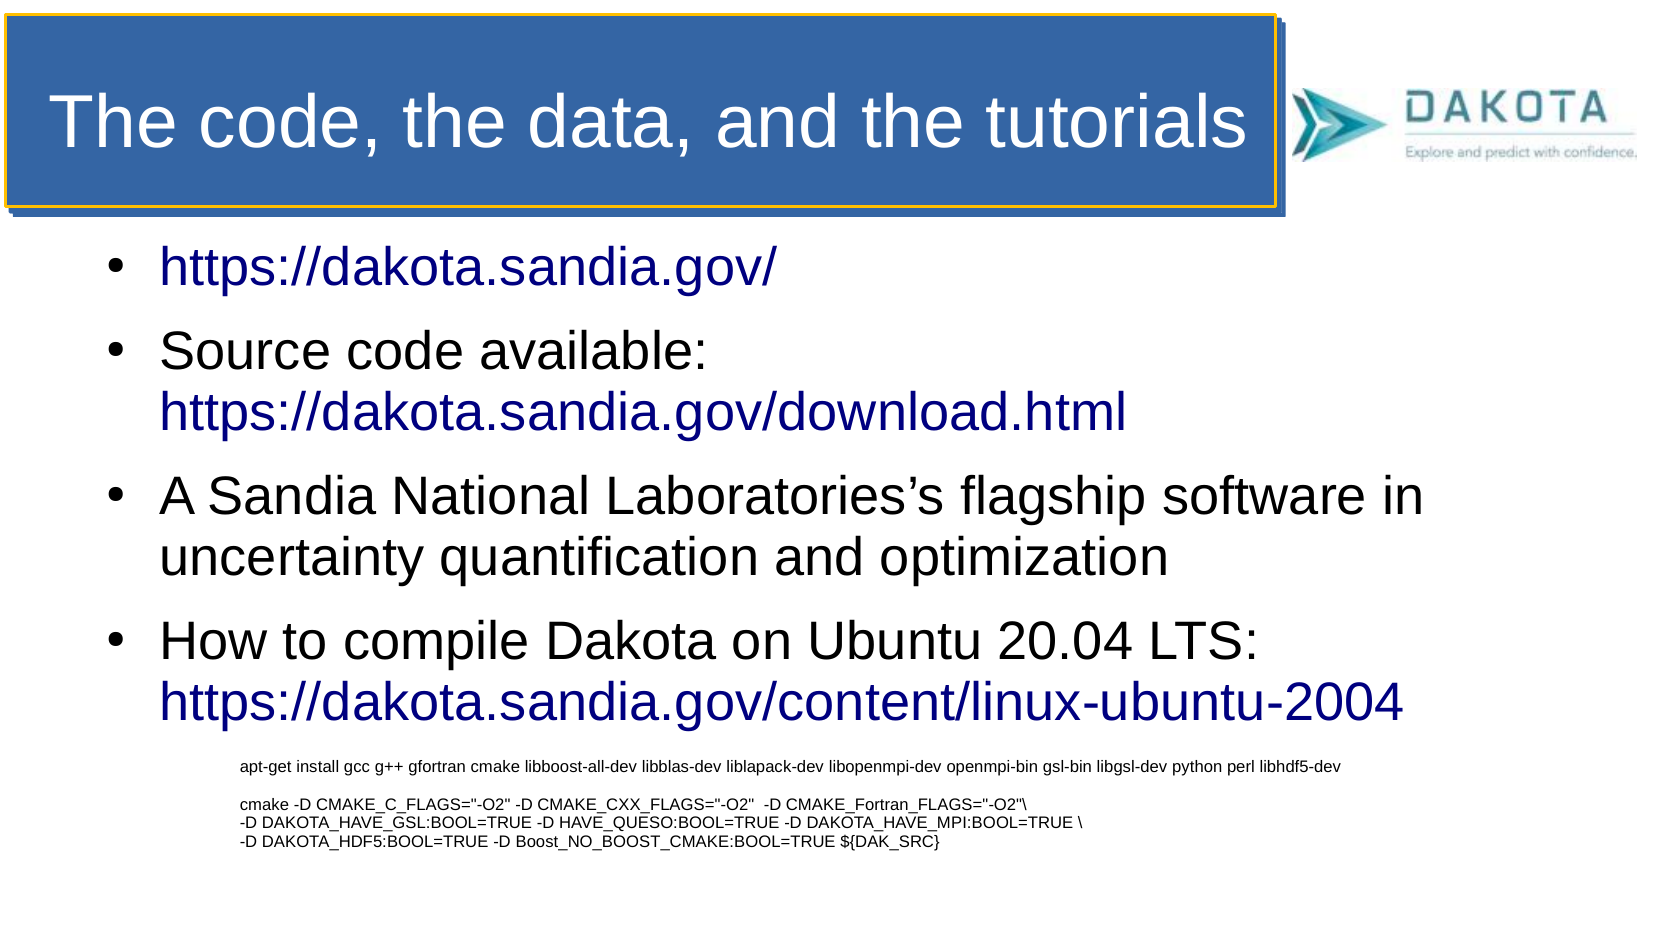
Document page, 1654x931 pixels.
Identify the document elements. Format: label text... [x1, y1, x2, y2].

list https://dakota.sandia.gov/ Source code available: https://dakota.sandia.gov/download.html A Sandia National Laboratories’s flagship software in uncertainty quantification and optimization How to compile Dakota on Ubuntu 20.04 LTS: https://dakota.sandia.gov/content/linux-ubuntu-2004 [88, 236, 1565, 798]
title The code, the data, and the tutorials [49, 37, 1317, 206]
text_box apt-get install gcc g++ gfortran cmake libboost-all-dev libblas-dev liblapack-dev libopenmpi-dev openmpi-bin gsl-bin libgsl-dev python perl libhdf5-dev cmake -D CMAKE_C_FLAGS="-O2" -D CMAKE_CXX_FLAGS="-O2" -D CMAKE_Fortran_FLAGS="-O2"\ -D DAKOTA_HAVE_GSL:BOOL=TRUE -D HAVE_QUESO:BOOL=TRUE -D DAKOTA_HAVE_MPI:BOOL=TRUE \ -D DAKOTA_HDF5:BOOL=TRUE -D Boost_NO_BOOST_CMAKE:BOOL=TRUE ${DAK_SRC} [225, 750, 1388, 863]
picture [1292, 88, 1637, 162]
